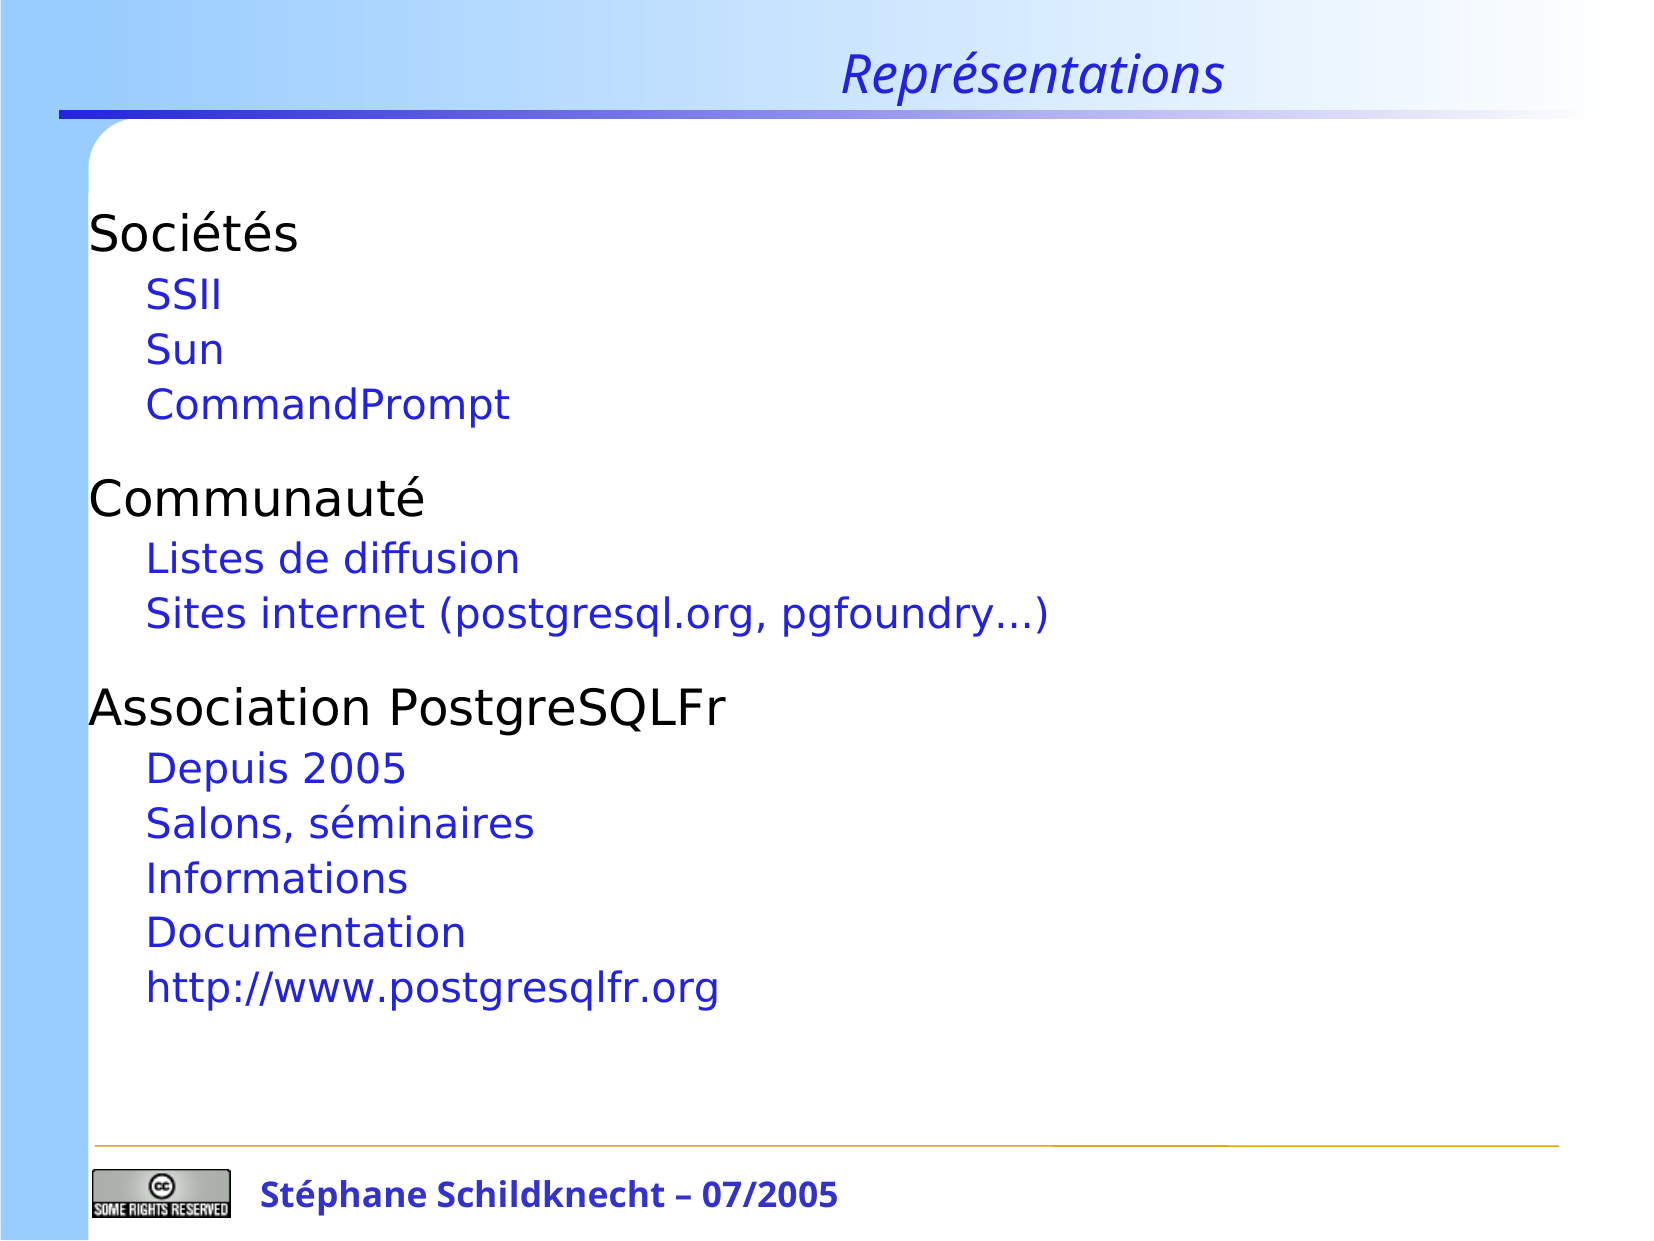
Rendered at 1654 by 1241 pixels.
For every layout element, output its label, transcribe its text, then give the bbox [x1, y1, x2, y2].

picture [92, 1169, 231, 1218]
list Sociétés SSII Sun CommandPrompt Communauté Listes de diffusion Sites internet (postgresql.org, pgfoundry...) Association PostgreSQLFr Depuis 2005 Salons, séminaires Informations Documentation http://www.postgresqlfr.org [88, 175, 1547, 1064]
title Représentations [472, 0, 1595, 148]
